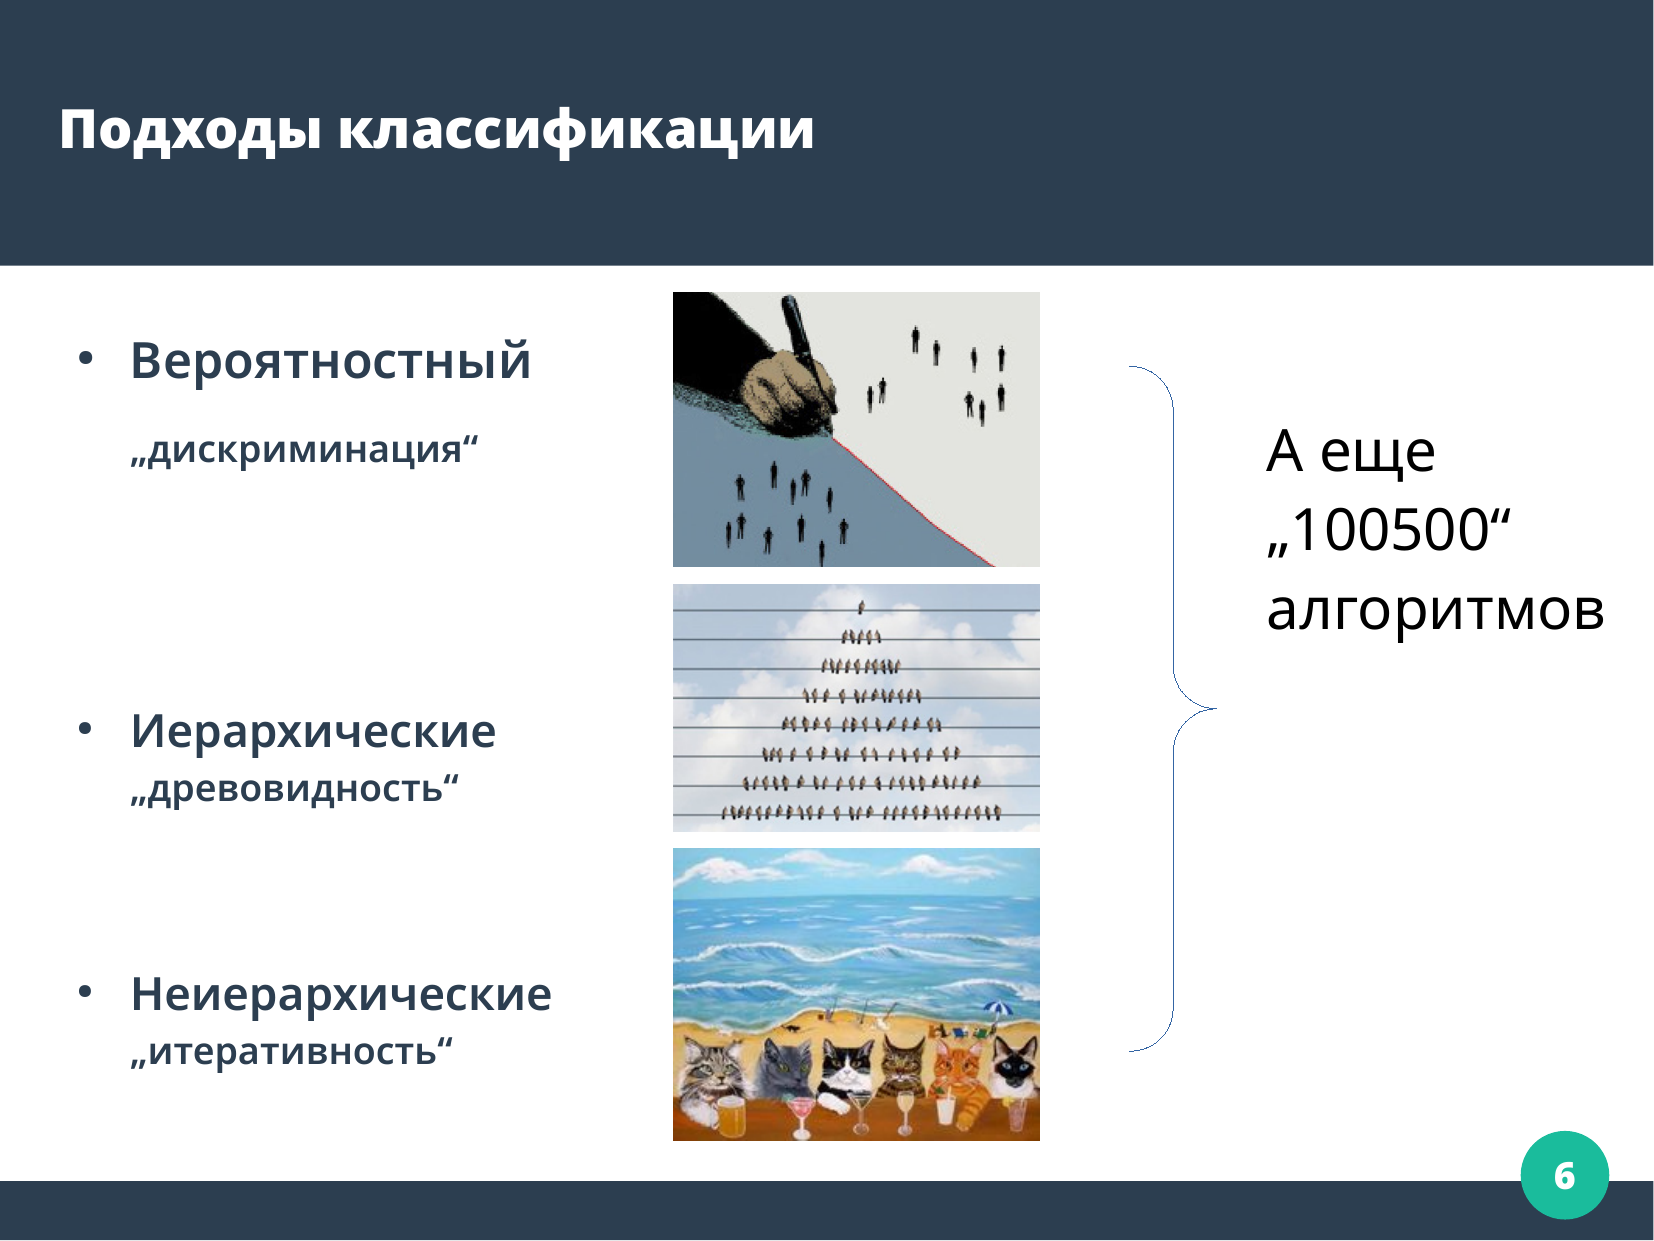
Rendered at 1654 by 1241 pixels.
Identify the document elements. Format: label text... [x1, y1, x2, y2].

list Вероятностный „дискриминация“ Иерархические „древовидность“ Неиерархические „итеративность“ [59, 324, 1595, 1152]
picture [673, 584, 1040, 832]
title Подходы классификации [59, 49, 1595, 207]
text_box А еще „100500“ алгоритмов [1251, 401, 1654, 862]
picture [673, 292, 1040, 567]
picture [673, 848, 1040, 1141]
